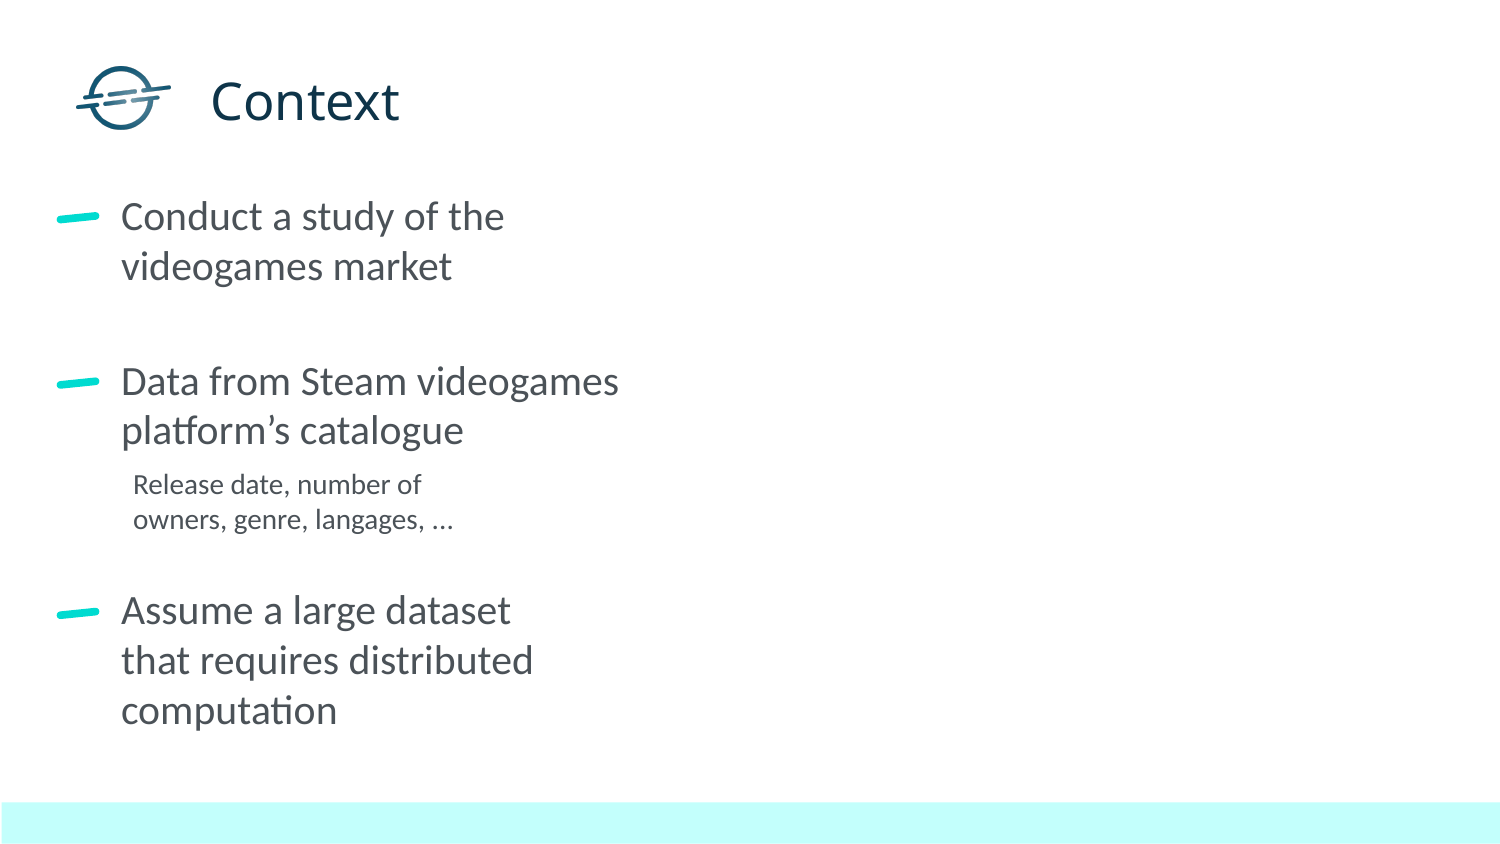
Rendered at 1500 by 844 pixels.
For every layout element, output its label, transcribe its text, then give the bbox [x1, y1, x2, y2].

title Assume a large dataset that requires distributed computation [106, 567, 579, 757]
text_box [56, 212, 100, 224]
text_box [1, 802, 1500, 844]
picture [76, 66, 171, 130]
title Context [195, 53, 487, 141]
title Release date, number of owners, genre, langages, ... [118, 450, 509, 554]
title Conduct a study of the videogames market [106, 174, 559, 299]
title Data from Steam videogames platform’s catalogue [106, 338, 640, 469]
text_box [56, 377, 100, 389]
text_box [56, 607, 100, 620]
